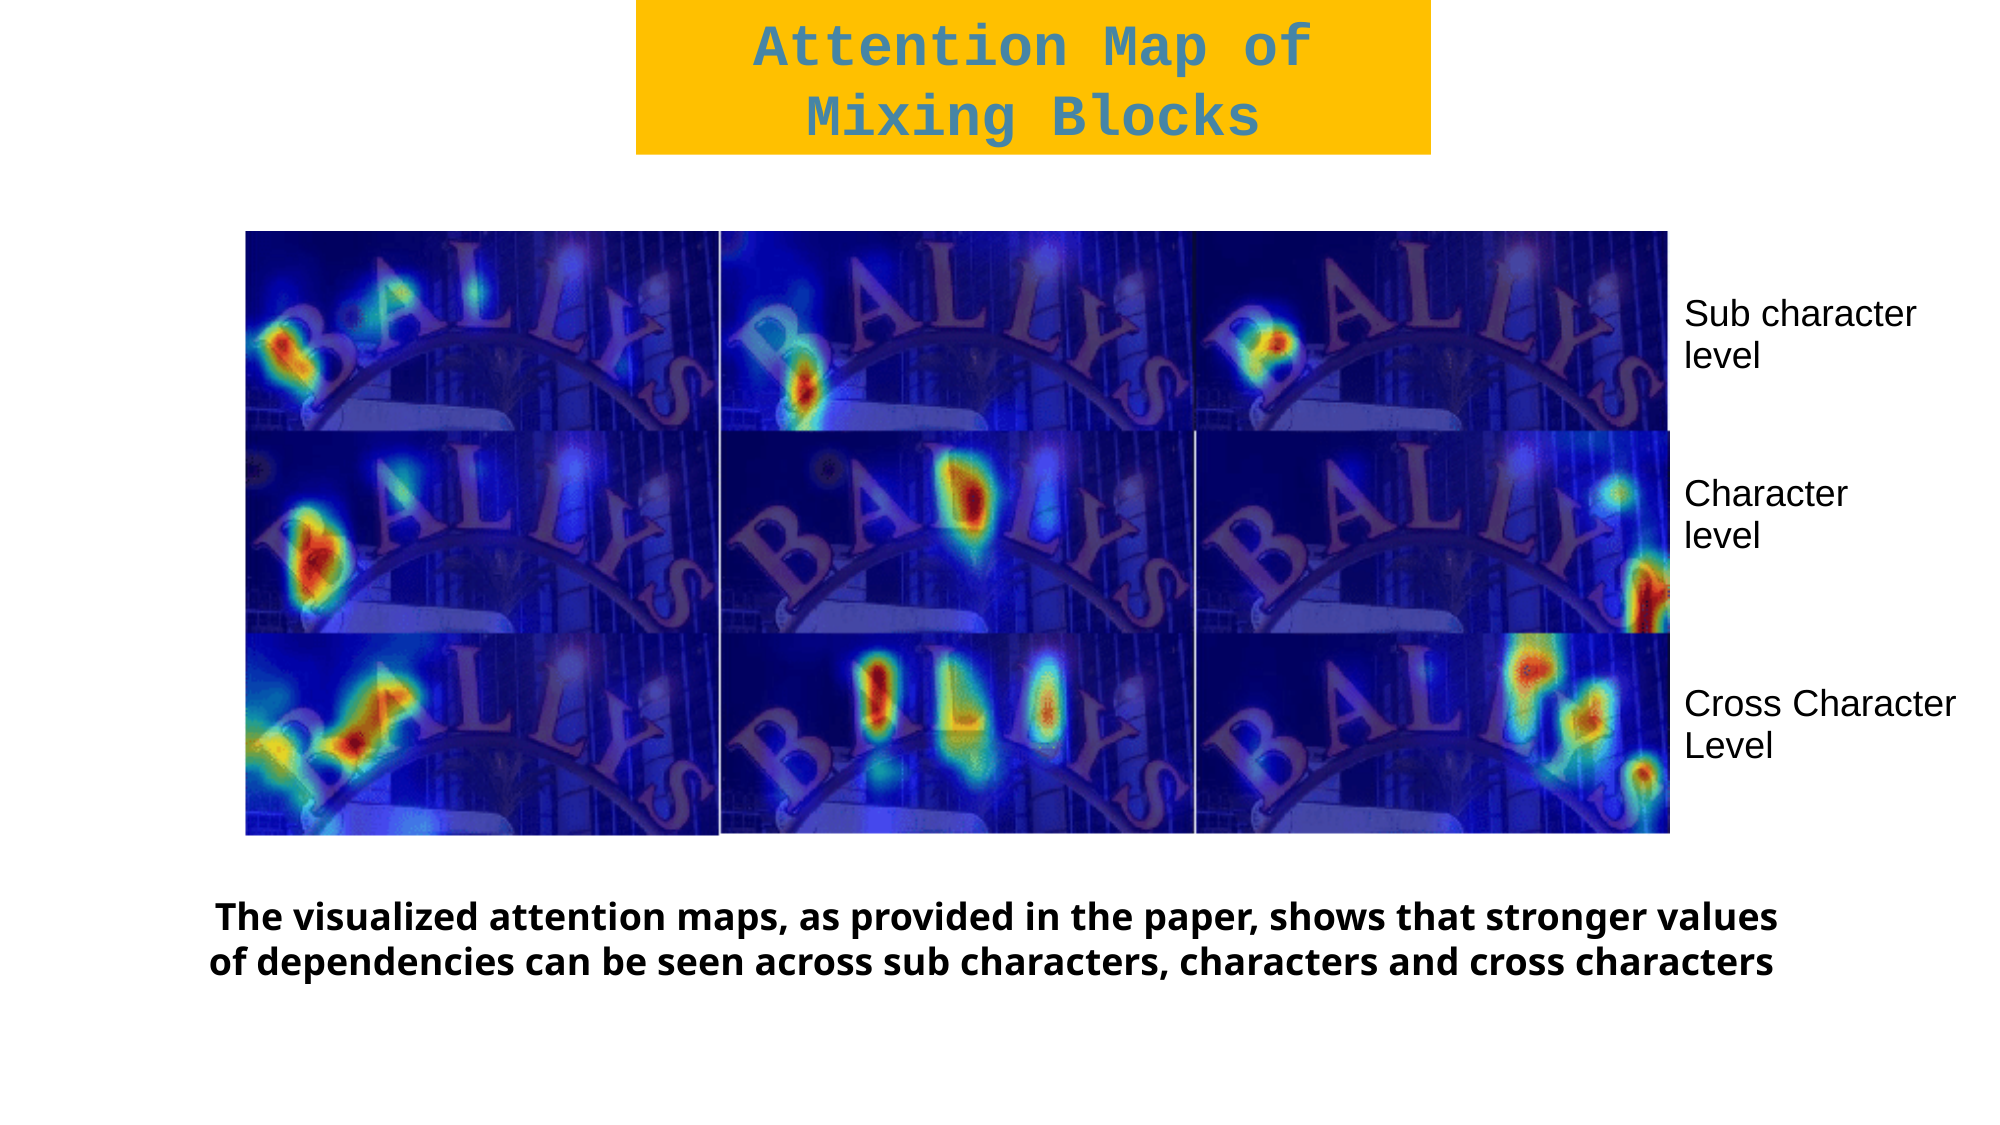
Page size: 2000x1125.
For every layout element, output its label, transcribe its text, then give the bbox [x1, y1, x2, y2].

picture [244, 231, 1670, 838]
text_box The visualized attention maps, as provided in the paper, shows that stronger values of dependencies can be seen across sub characters, characters and cross characters [186, 885, 1809, 1051]
text_box Sub character level [1669, 285, 1951, 384]
text_box Attention Map of Mixing Blocks [636, 0, 1431, 155]
text_box Character level [1669, 464, 1876, 564]
text_box Cross Character Level [1669, 675, 2000, 774]
